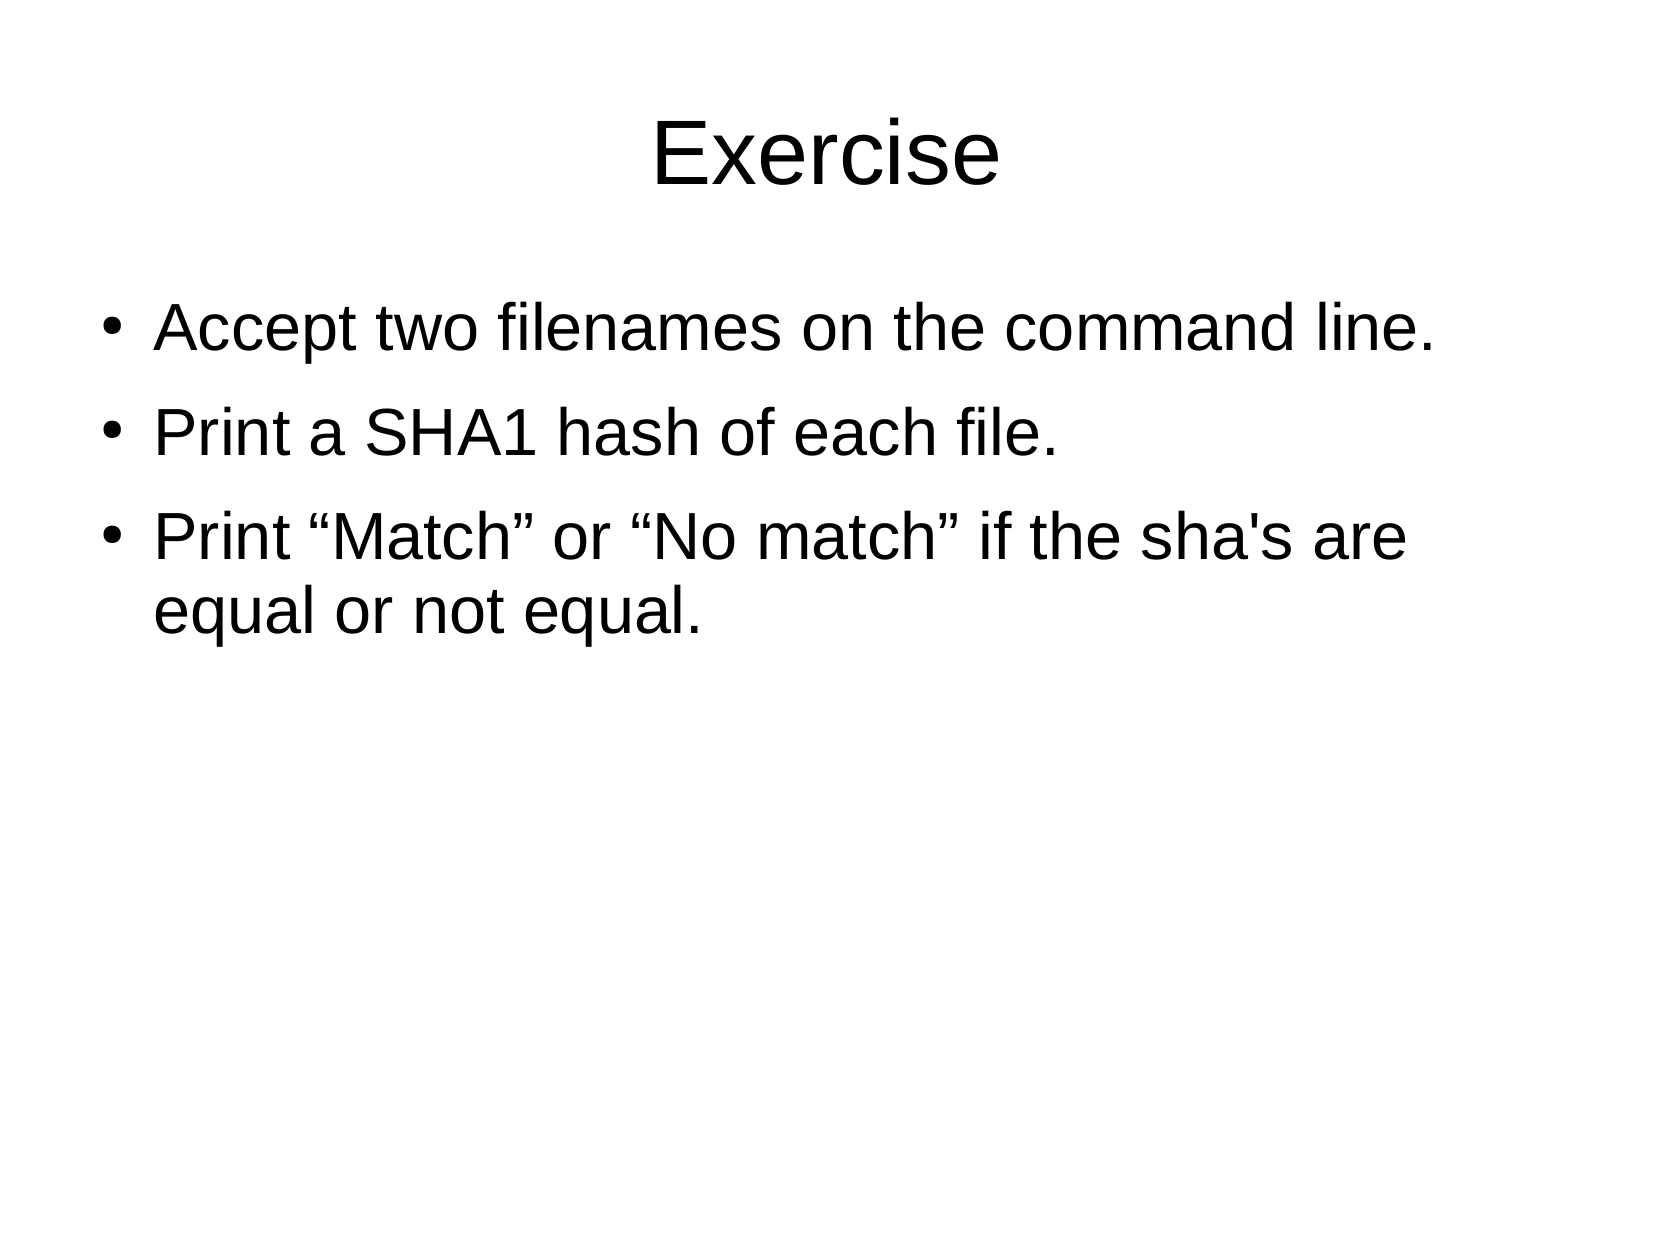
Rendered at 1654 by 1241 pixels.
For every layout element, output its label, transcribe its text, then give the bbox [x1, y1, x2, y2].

list Accept two filenames on the command line. Print a SHA1 hash of each file. Print “Match” or “No match” if the sha's are equal or not equal. [82, 290, 1571, 1010]
title Exercise [82, 49, 1571, 257]
